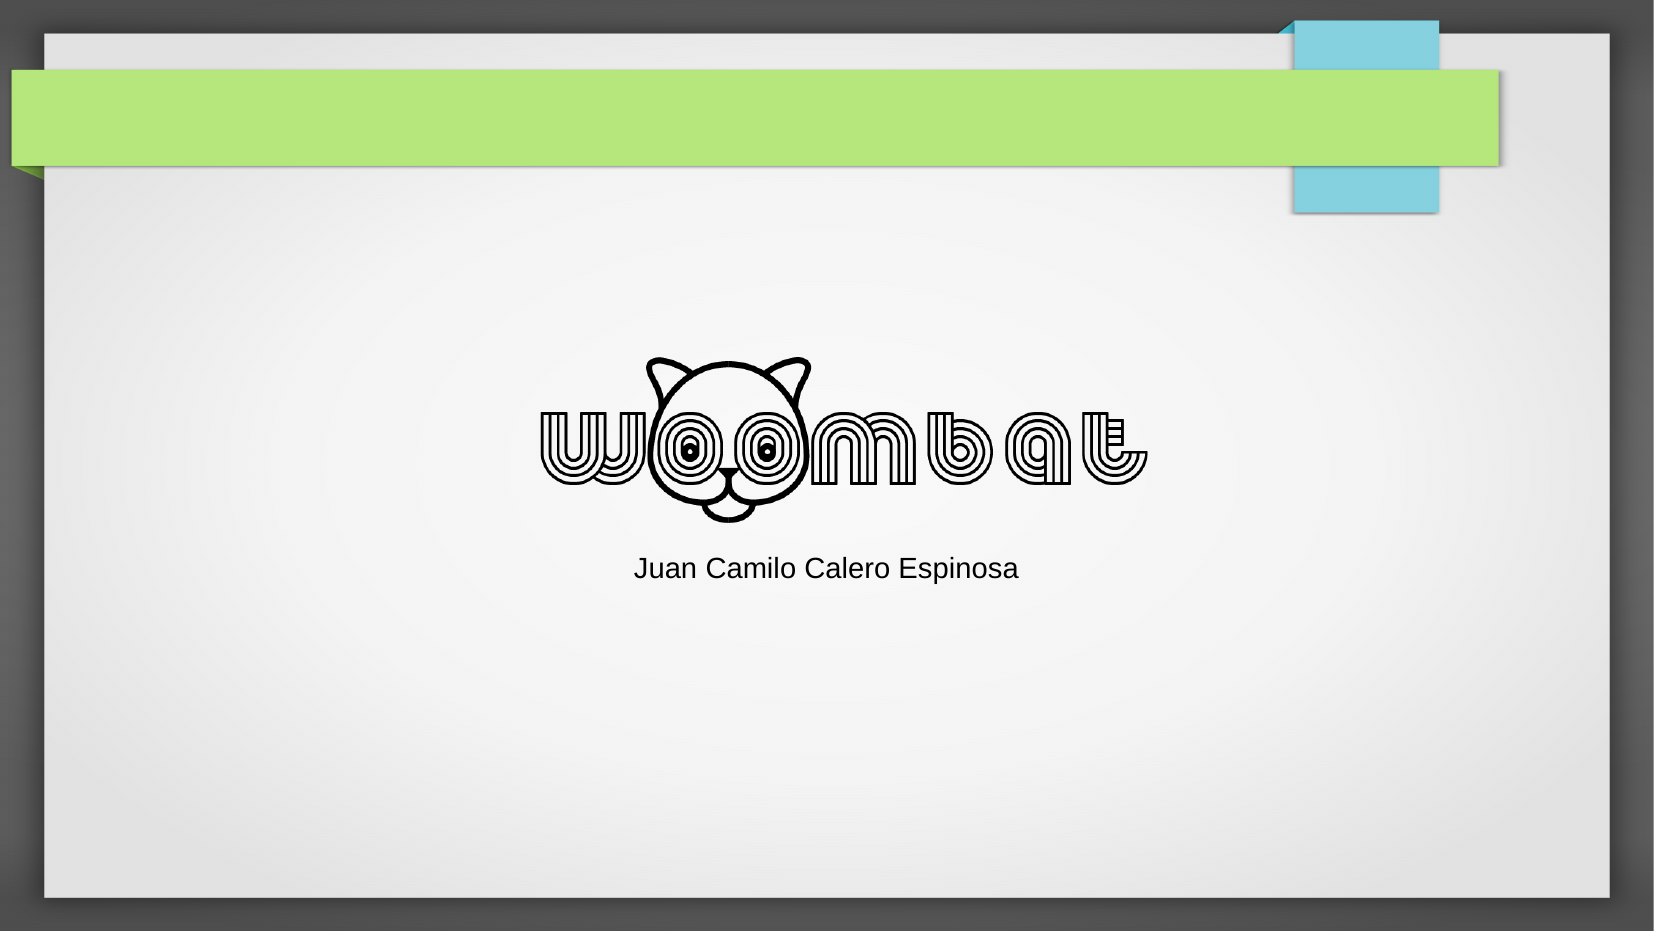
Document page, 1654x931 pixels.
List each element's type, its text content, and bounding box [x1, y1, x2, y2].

picture [0, 0, 1654, 931]
subtitle Juan Camilo Calero Espinosa [82, 224, 1571, 848]
